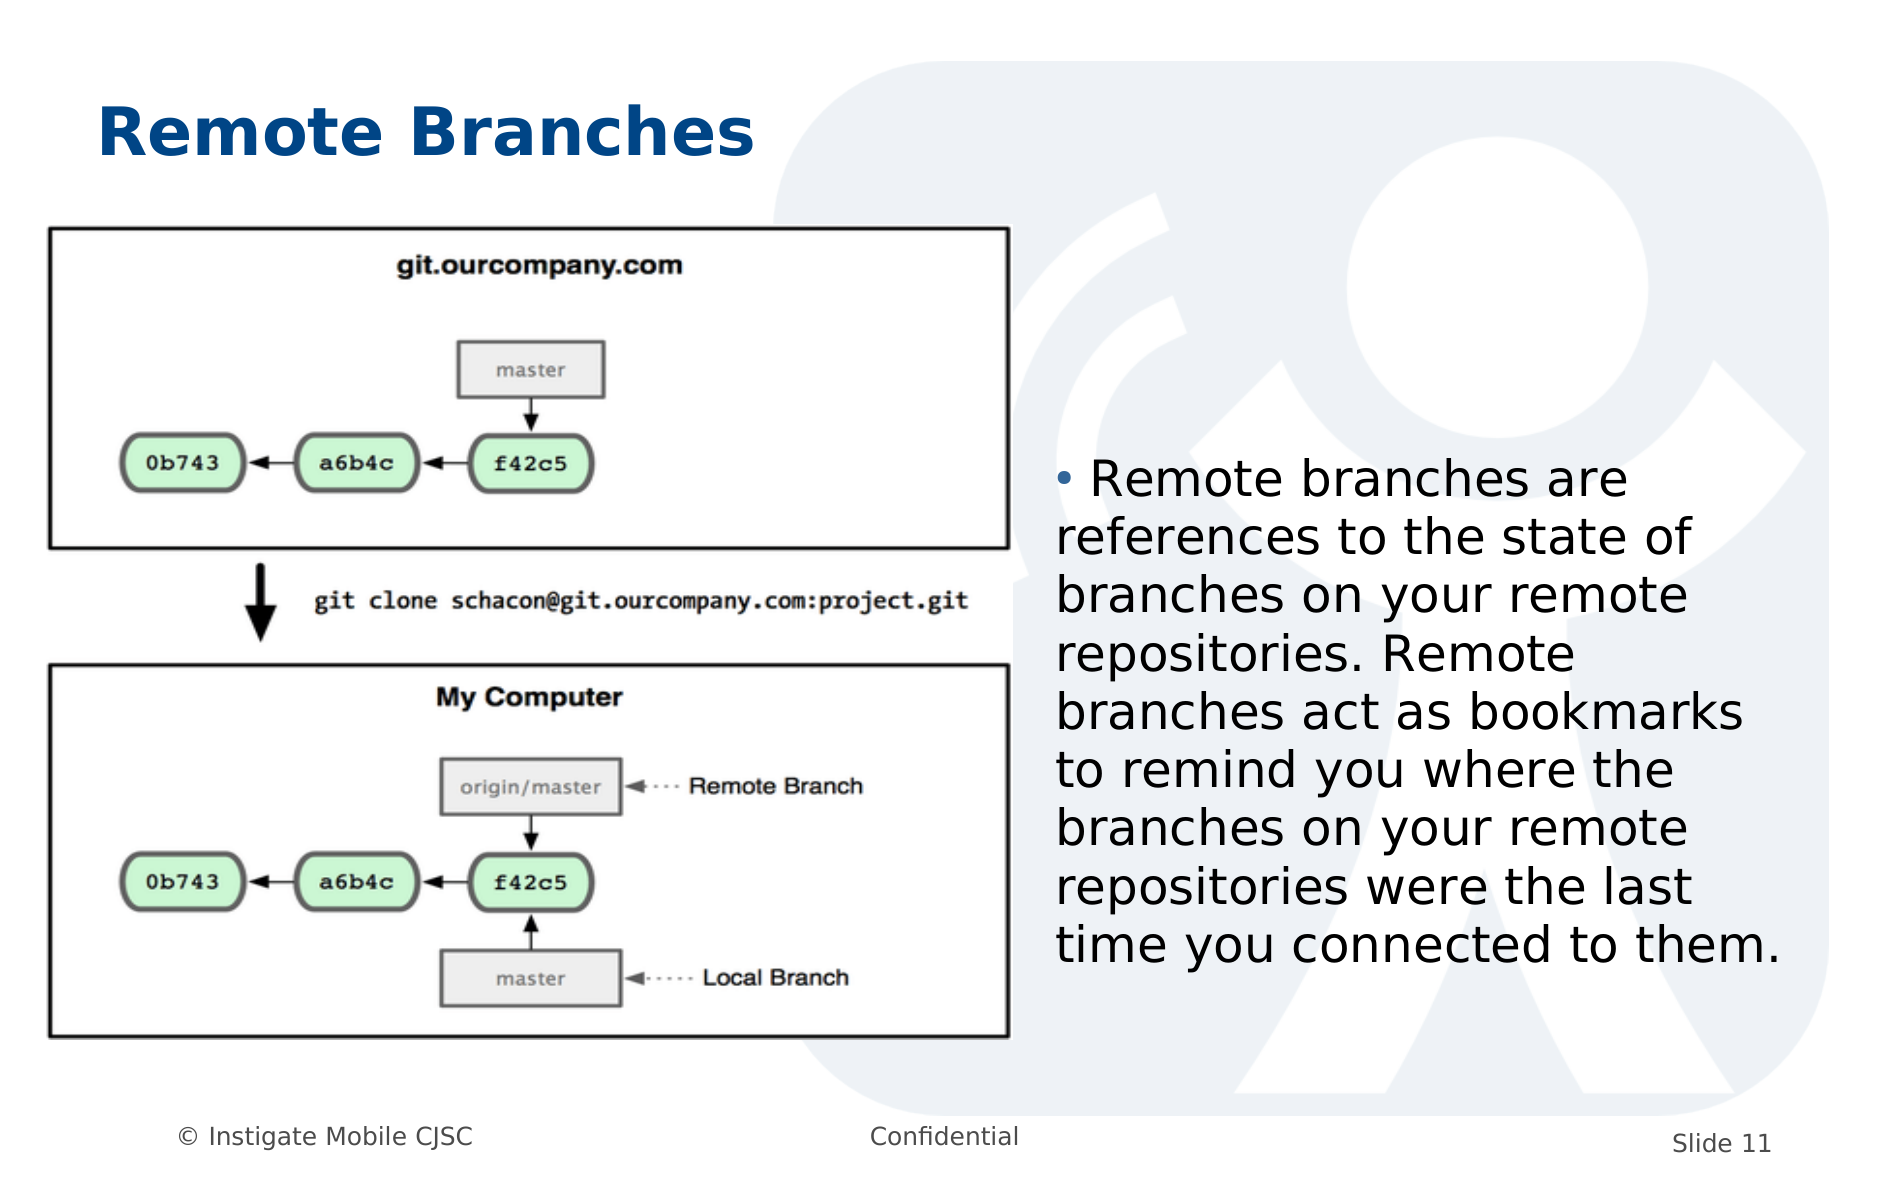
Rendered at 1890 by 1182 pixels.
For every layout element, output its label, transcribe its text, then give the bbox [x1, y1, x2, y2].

subtitle Remote branches are references to the state of branches on your remote repositories. Remote branches act as bookmarks to remind you where the branches on your remote repositories were the last time you connected to them. [1055, 450, 1801, 1088]
title Remote Branches [96, 47, 1794, 217]
picture [45, 224, 1013, 1040]
